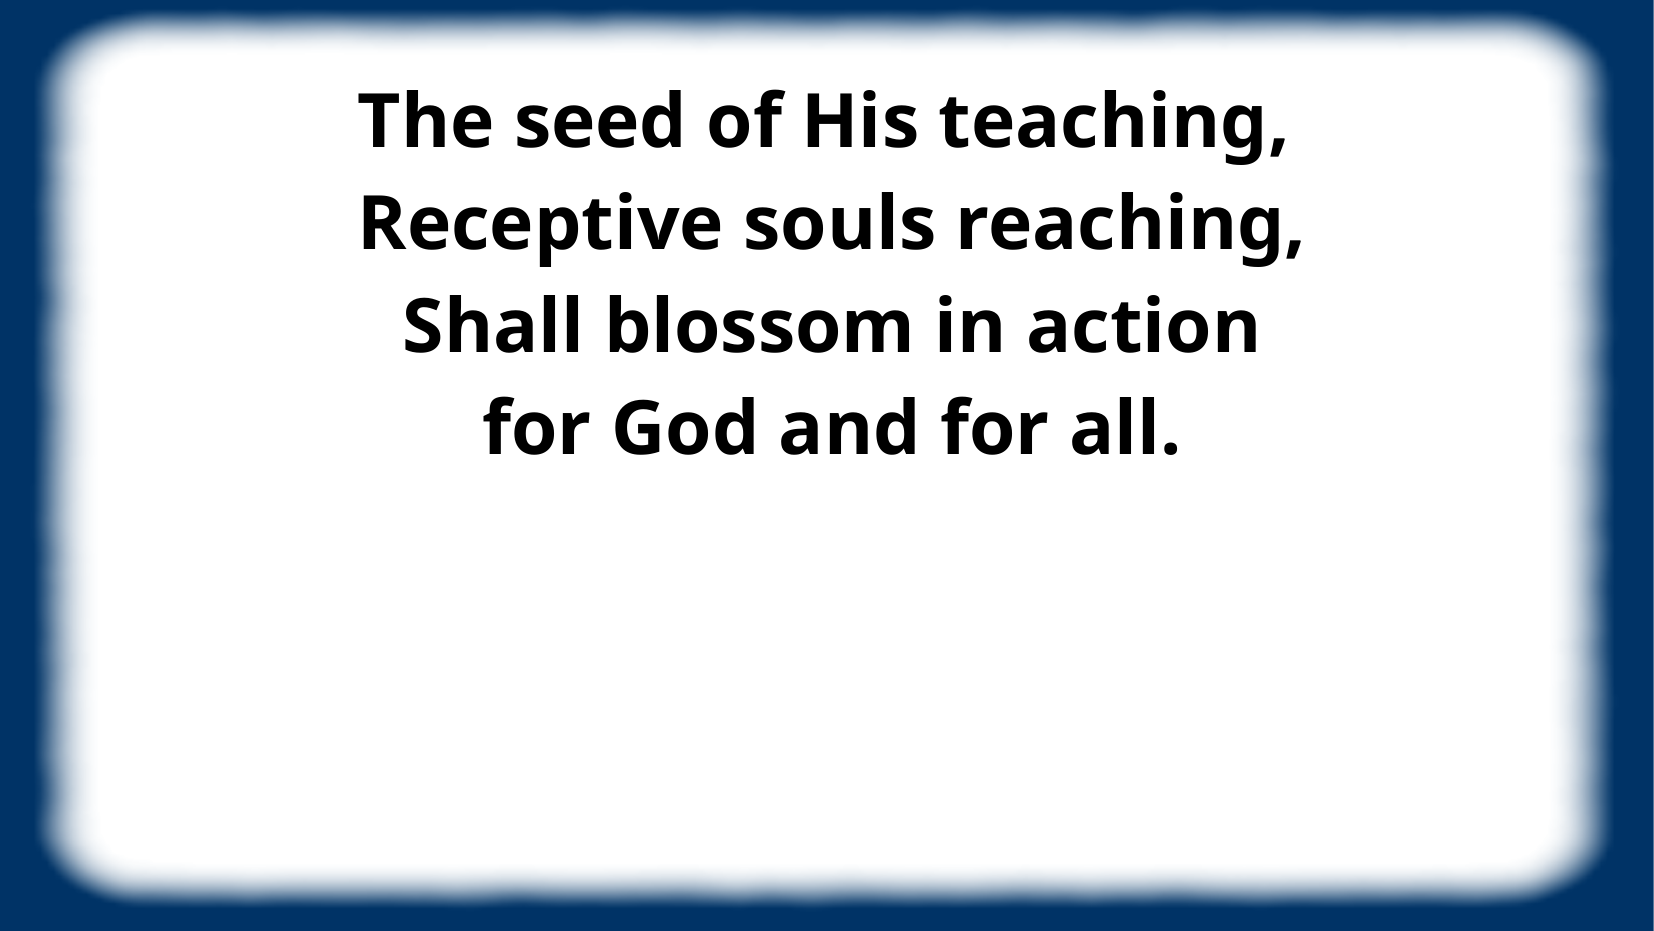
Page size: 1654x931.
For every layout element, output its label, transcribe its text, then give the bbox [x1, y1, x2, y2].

picture [0, 0, 1654, 931]
text_box The seed of His teaching, Receptive souls reaching, Shall blossom in action for God and for all. [105, 60, 1561, 475]
